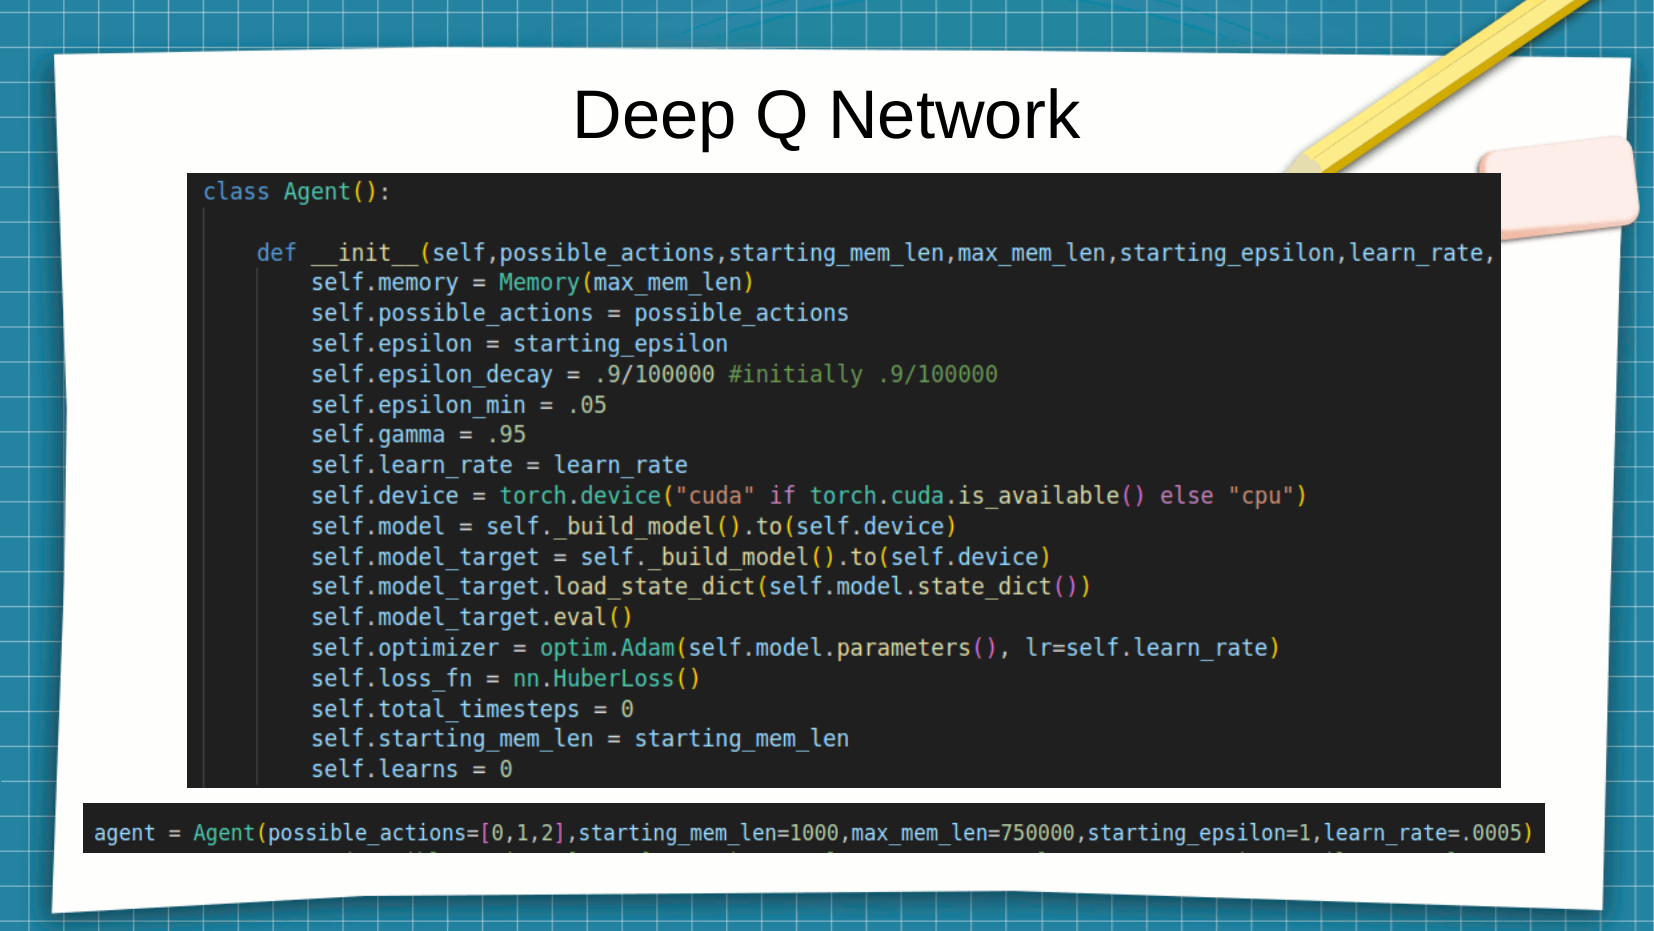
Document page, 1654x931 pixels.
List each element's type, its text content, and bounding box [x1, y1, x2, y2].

picture [0, 0, 1654, 931]
title Deep Q Network [82, 37, 1571, 193]
